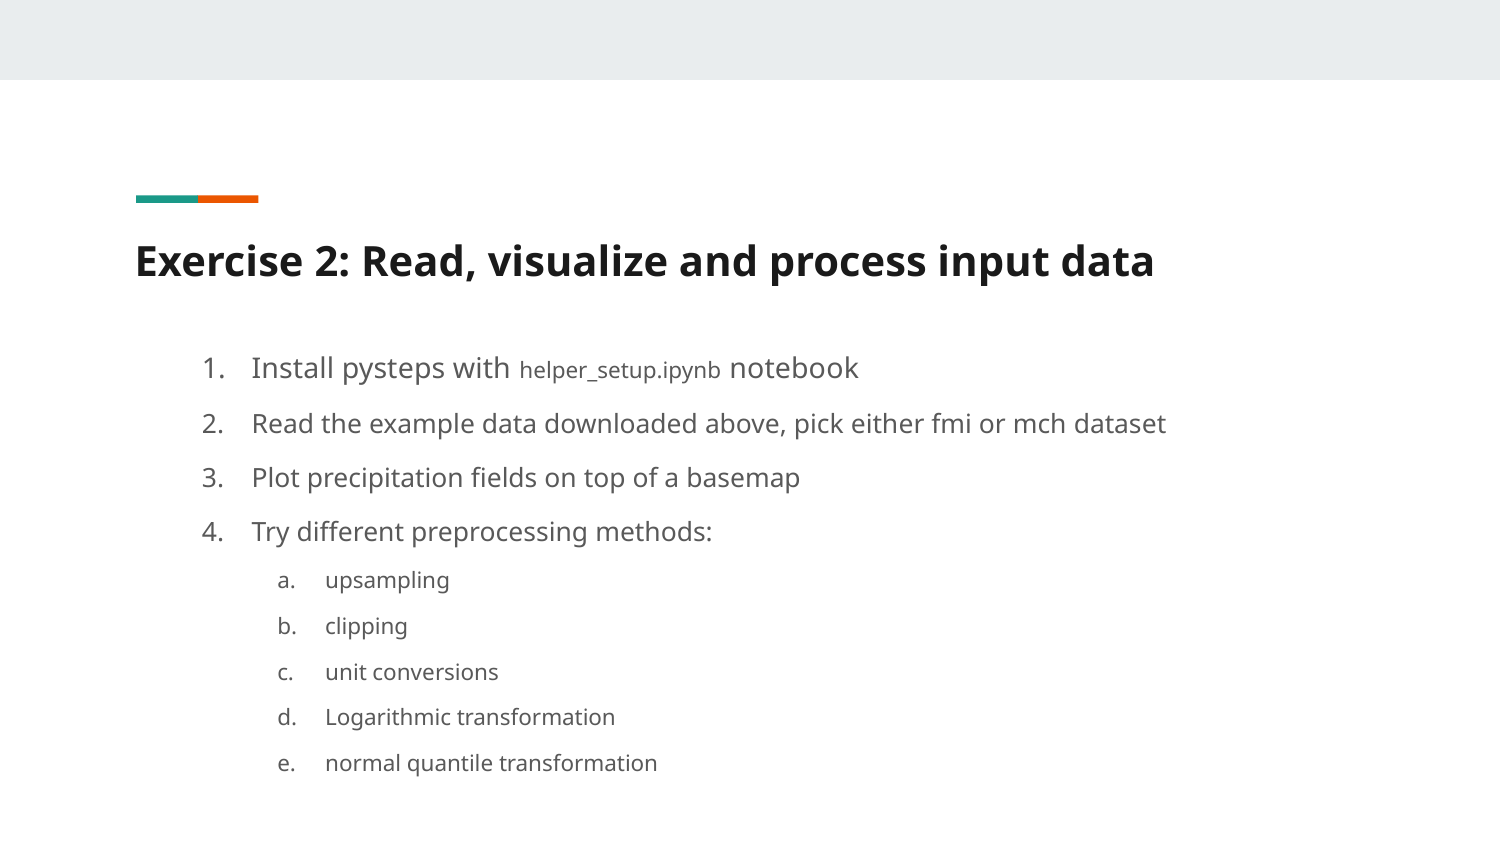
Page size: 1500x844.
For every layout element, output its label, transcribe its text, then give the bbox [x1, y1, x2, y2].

title Exercise 2: Read, visualize and process input data [119, 216, 1381, 305]
list Install pysteps with helper_setup.ipynb notebook Read the example data downloaded above, pick either fmi or mch dataset Plot precipitation fields on top of a basemap Try different preprocessing methods: upsampling clipping unit conversions Logarithmic transformation normal quantile transformation [163, 310, 1254, 796]
